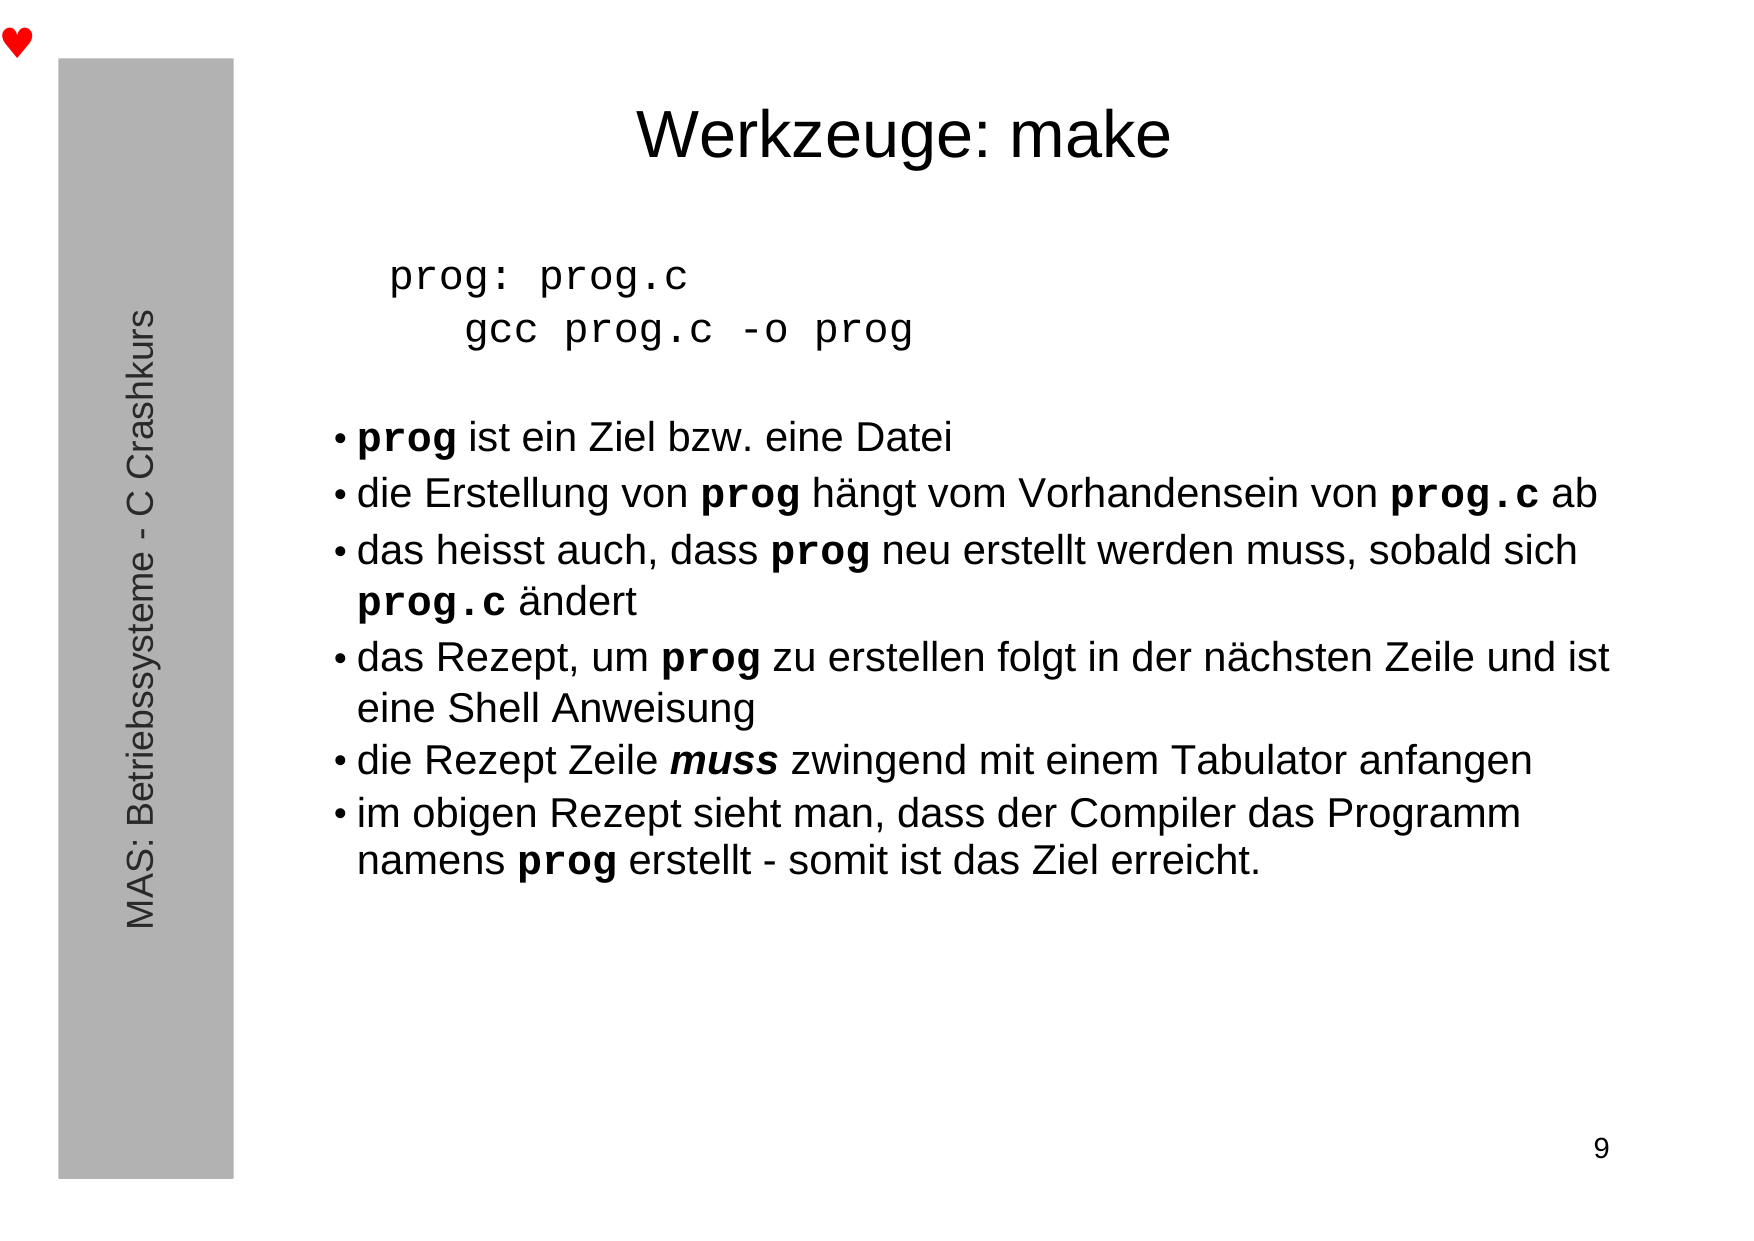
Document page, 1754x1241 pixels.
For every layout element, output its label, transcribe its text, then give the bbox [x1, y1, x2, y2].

text_box [290, 221, 1651, 383]
text_box prog: prog.c gcc prog.c -o prog prog ist ein Ziel bzw. eine Datei die Erstellung von prog hängt vom Vorhandensein von prog.c ab das heisst auch, dass prog neu erstellt werden muss, sobald sich prog.c ändert das Rezept, um prog zu erstellen folgt in der nächsten Zeile und ist eine Shell Anweisung die Rezept Zeile muss zwingend mit einem Tabulator anfangen im obigen Rezept sieht man, dass der Compiler das Programm namens prog erstellt - somit ist das Ziel erreicht. [318, 246, 1637, 1182]
text_box MAS: Betriebssysteme - C Crashkurs [110, 60, 195, 1180]
text_box Werkzeuge: make [617, 86, 1193, 181]
text_box ♥️ [0, 6, 66, 70]
text_box [59, 59, 233, 1179]
text_box <number> [1593, 1130, 1651, 1168]
